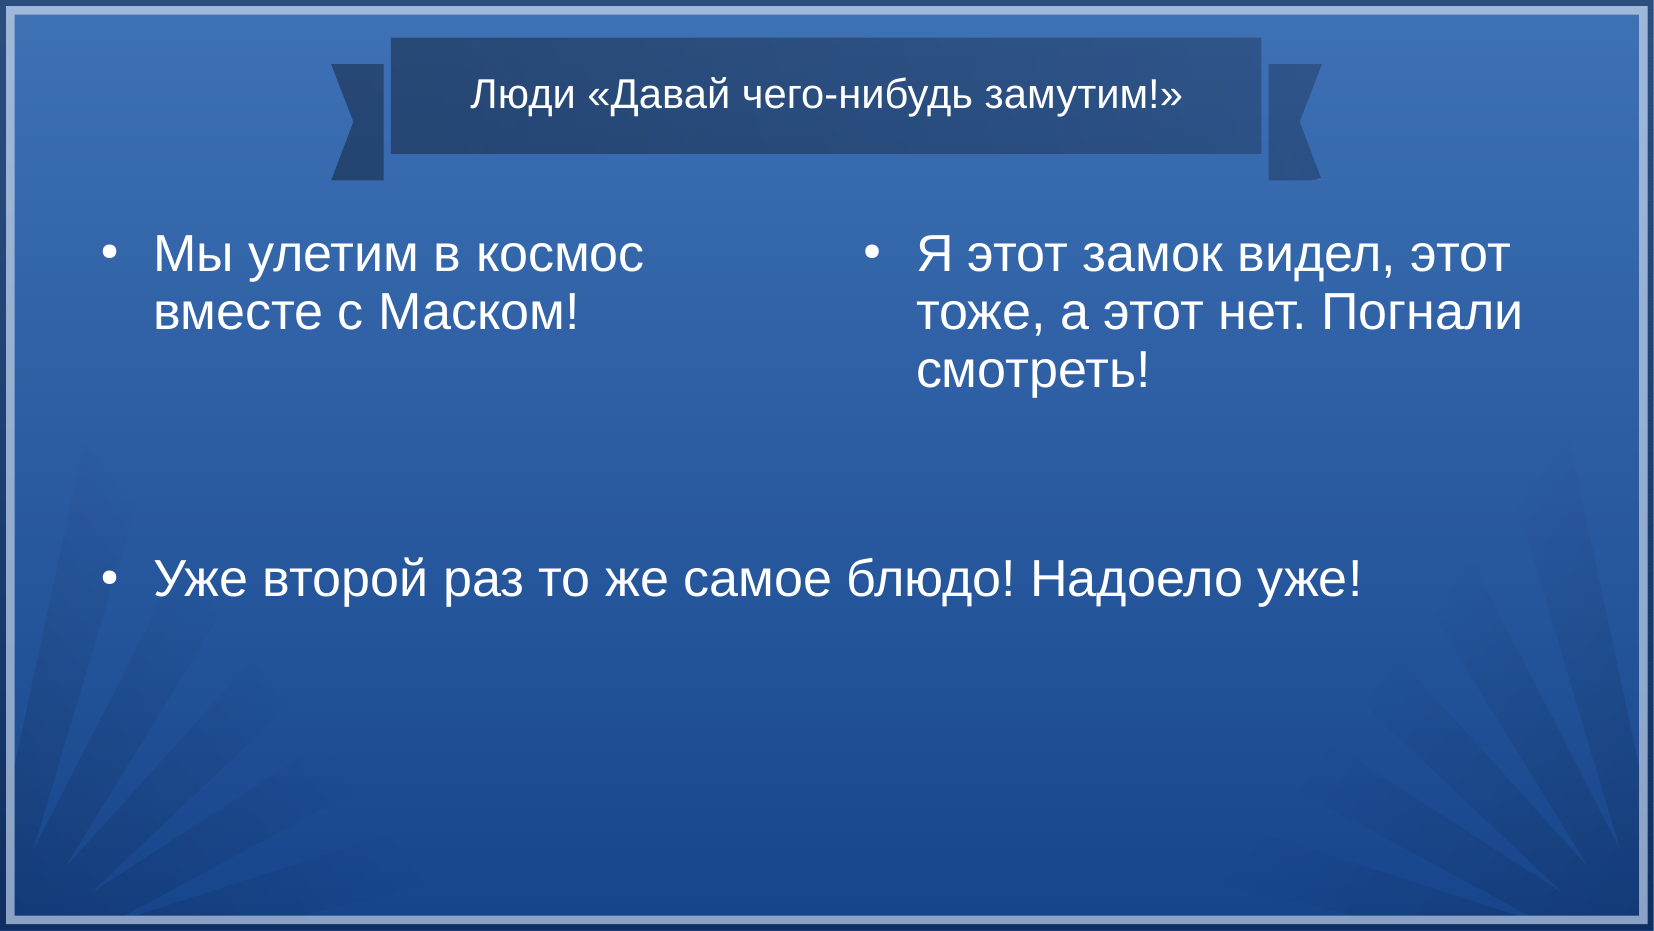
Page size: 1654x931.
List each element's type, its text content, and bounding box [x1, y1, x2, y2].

list Уже второй раз то же самое блюдо! Надоело уже! [82, 549, 1571, 847]
list Мы улетим в космос вместе с Маском! [82, 224, 809, 522]
list Я этот замок видел, этот тоже, а этот нет. Погнали смотреть! [845, 224, 1572, 522]
title Люди «Давай чего-нибудь замутим!» [389, 35, 1264, 154]
